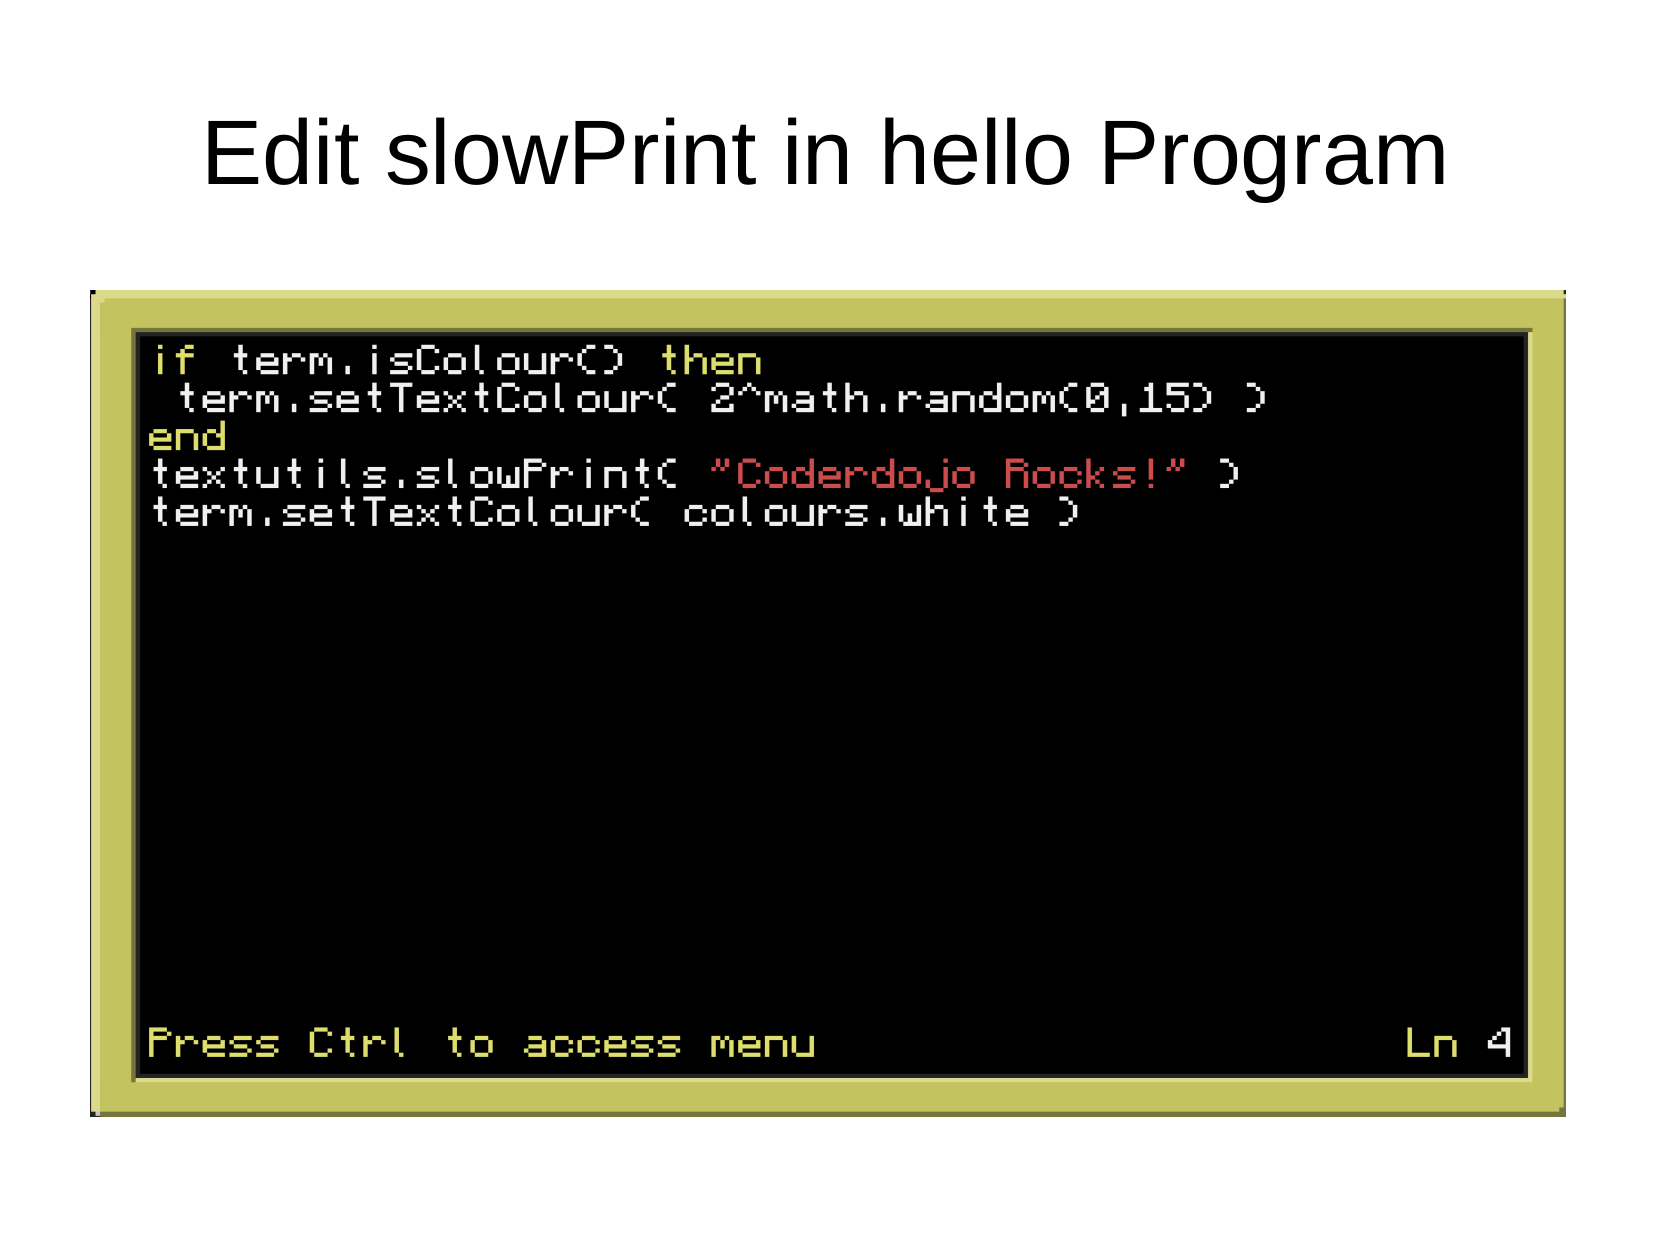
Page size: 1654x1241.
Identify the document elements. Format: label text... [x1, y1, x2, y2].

title Edit slowPrint in hello Program [82, 49, 1571, 257]
picture [90, 290, 1566, 1117]
